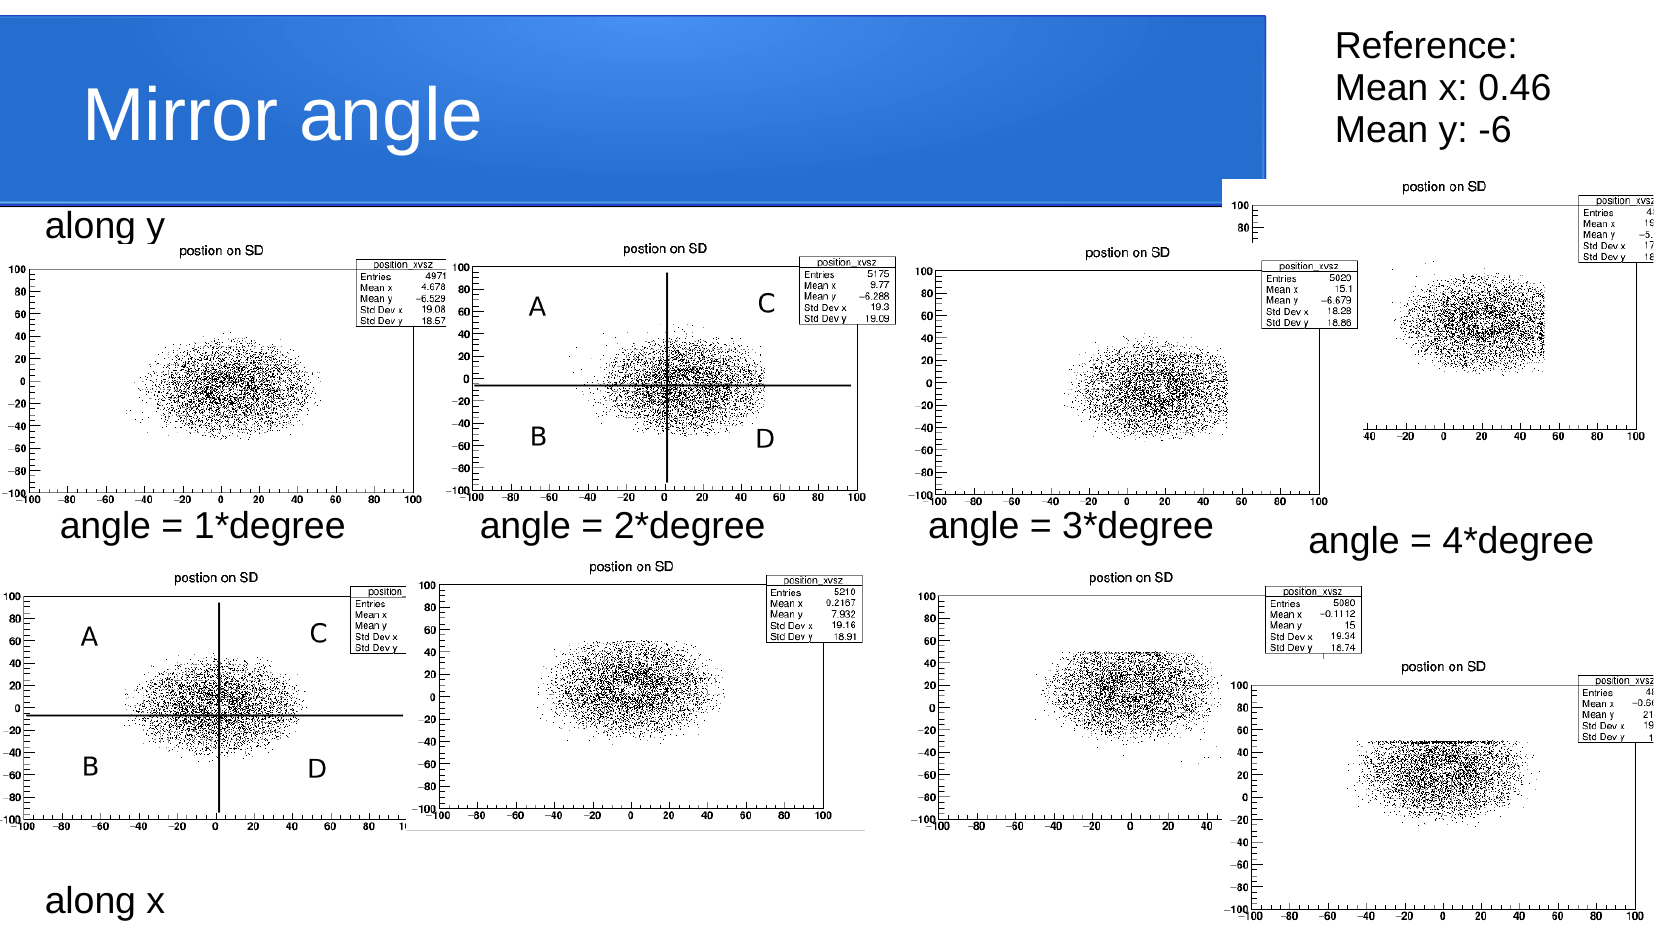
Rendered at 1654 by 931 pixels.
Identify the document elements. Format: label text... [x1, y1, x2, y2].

picture [0, 558, 871, 840]
text_box Reference: Mean x: 0.46 Mean y: -6 [1320, 15, 1636, 179]
text_box angle = 1*degree [45, 510, 406, 556]
text_box angle = 4*degree [1293, 509, 1654, 570]
text_box along x [29, 870, 181, 927]
text_box along y [29, 195, 181, 244]
text_box angle = 3*degree [913, 510, 1274, 556]
title Mirror angle [82, 35, 1235, 189]
picture [0, 13, 1654, 511]
text_box along y [120, 220, 130, 236]
picture [902, 570, 1654, 931]
text_box angle = 2*degree [465, 511, 826, 556]
